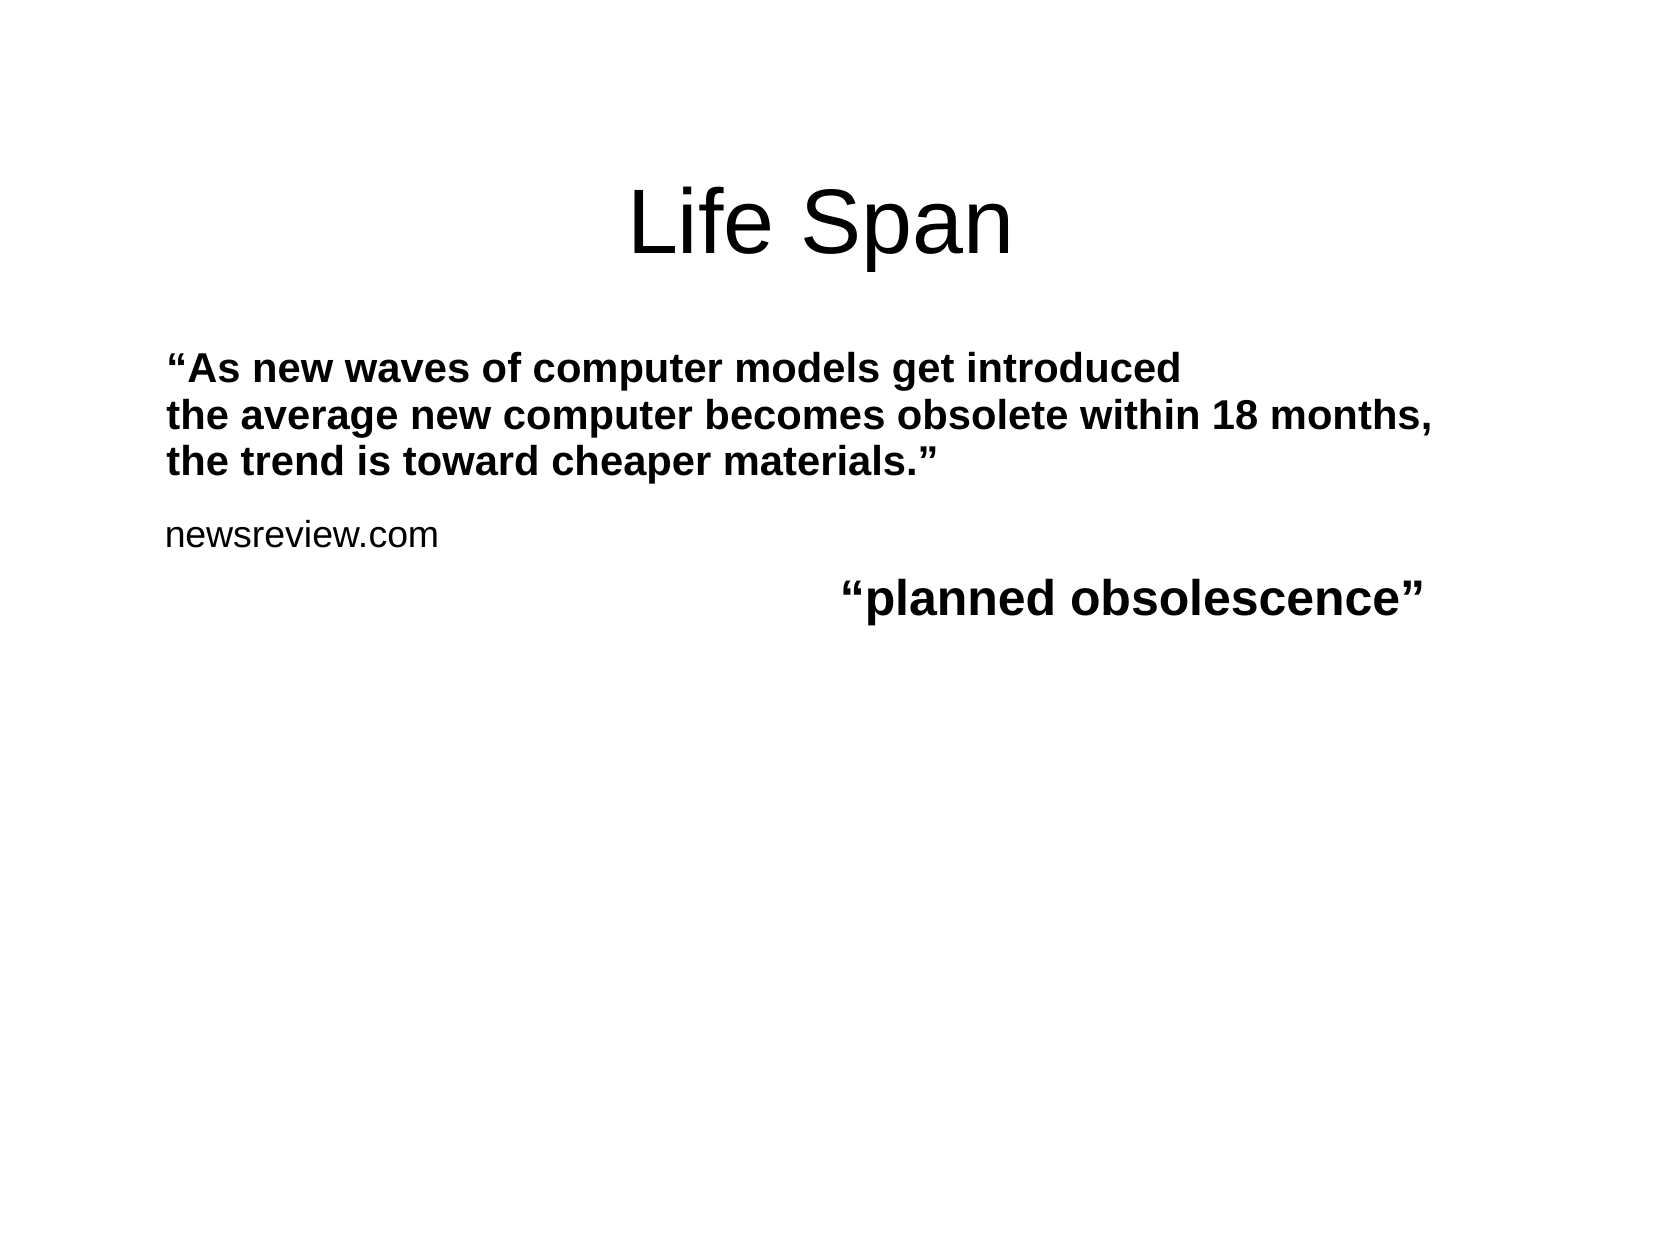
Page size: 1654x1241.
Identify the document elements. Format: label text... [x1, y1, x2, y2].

text_box newsreview.com [150, 505, 453, 563]
title Life Span [135, 117, 1506, 325]
text_box “planned obsolescence” [825, 562, 1452, 635]
text_box “As new waves of computer models get introduced the average new computer becomes obsolete within 18 months, the trend is toward cheaper materials.” [151, 337, 1450, 495]
